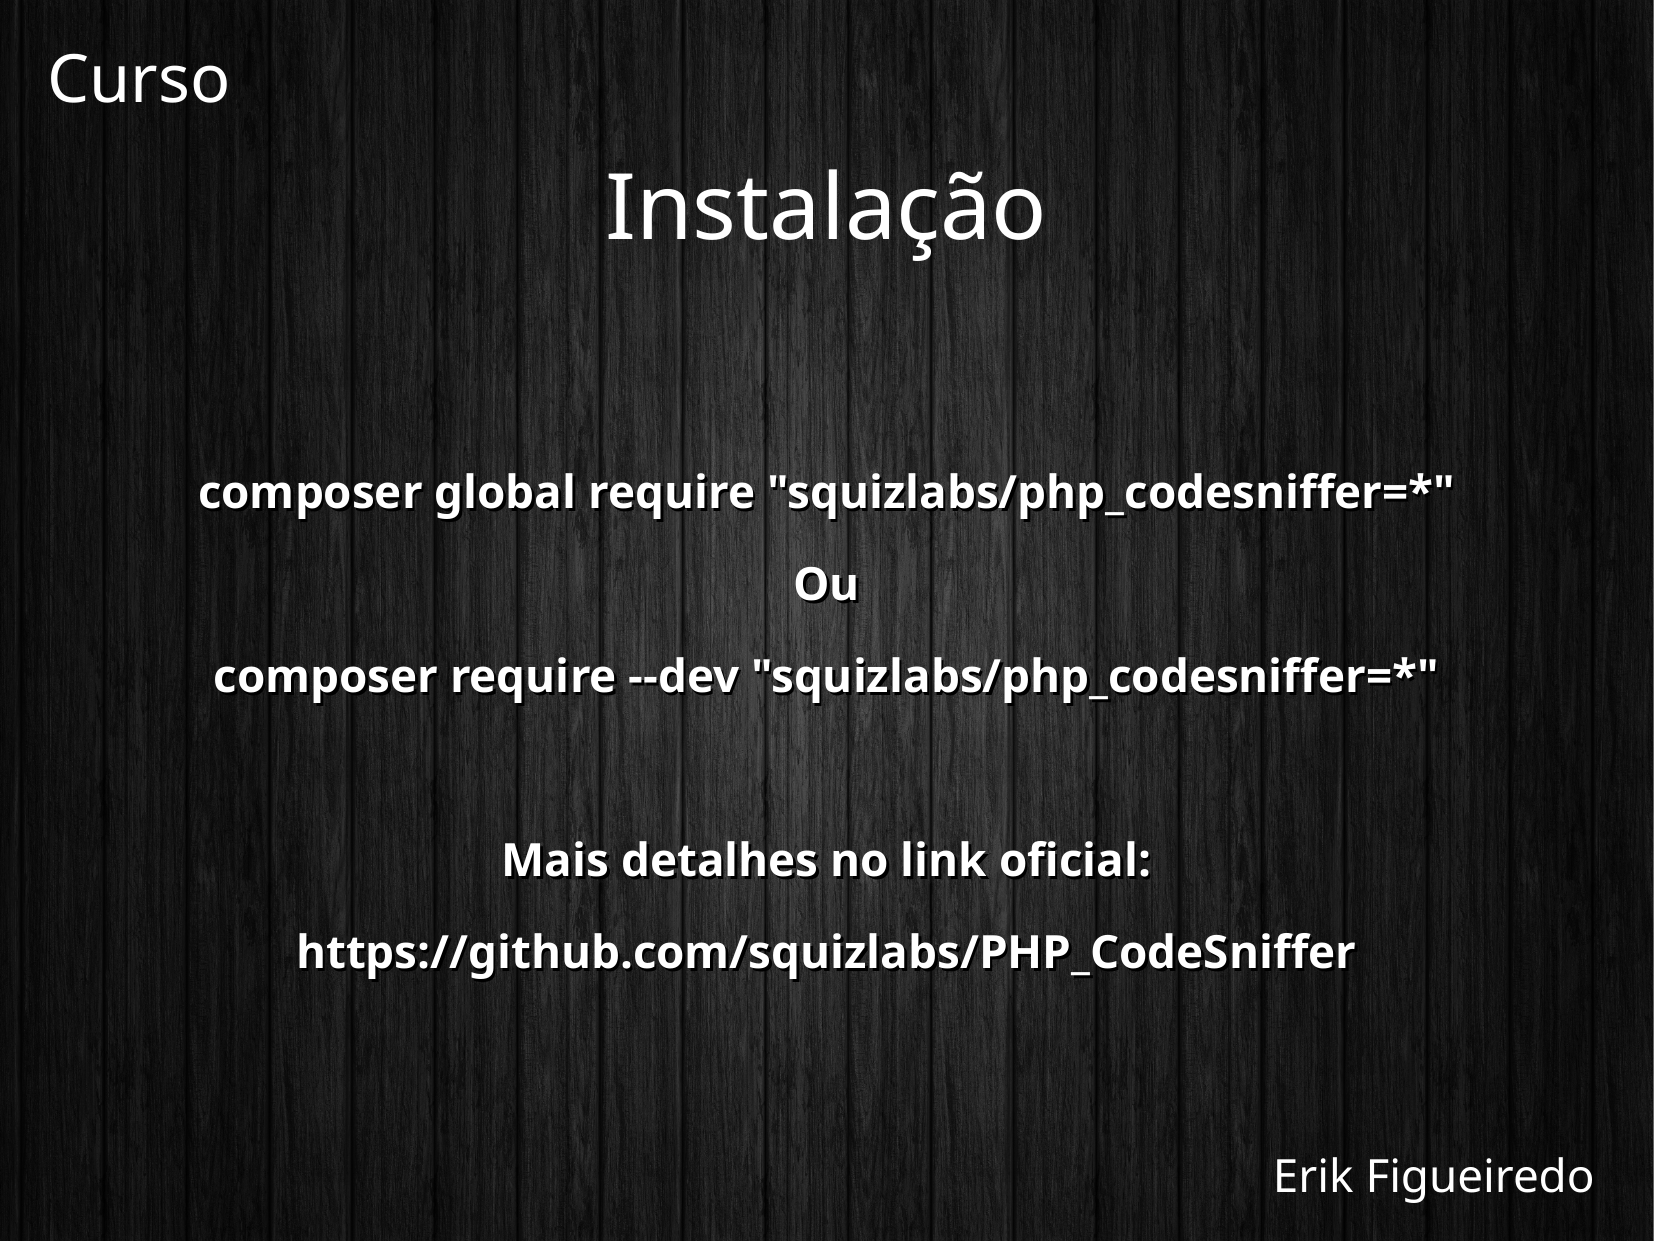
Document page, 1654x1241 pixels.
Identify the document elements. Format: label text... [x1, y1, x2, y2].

picture [0, 0, 1654, 1241]
list composer global require "squizlabs/php_codesniffer=*" Ou composer require --dev "squizlabs/php_codesniffer=*" Mais detalhes no link oficial: https://github.com/squizlabs/PHP_CodeSniffer [82, 311, 1571, 1131]
title Instalação [82, 129, 1571, 278]
text_box Erik Figueiredo [768, 1133, 1595, 1217]
text_box Curso [47, 35, 1087, 119]
